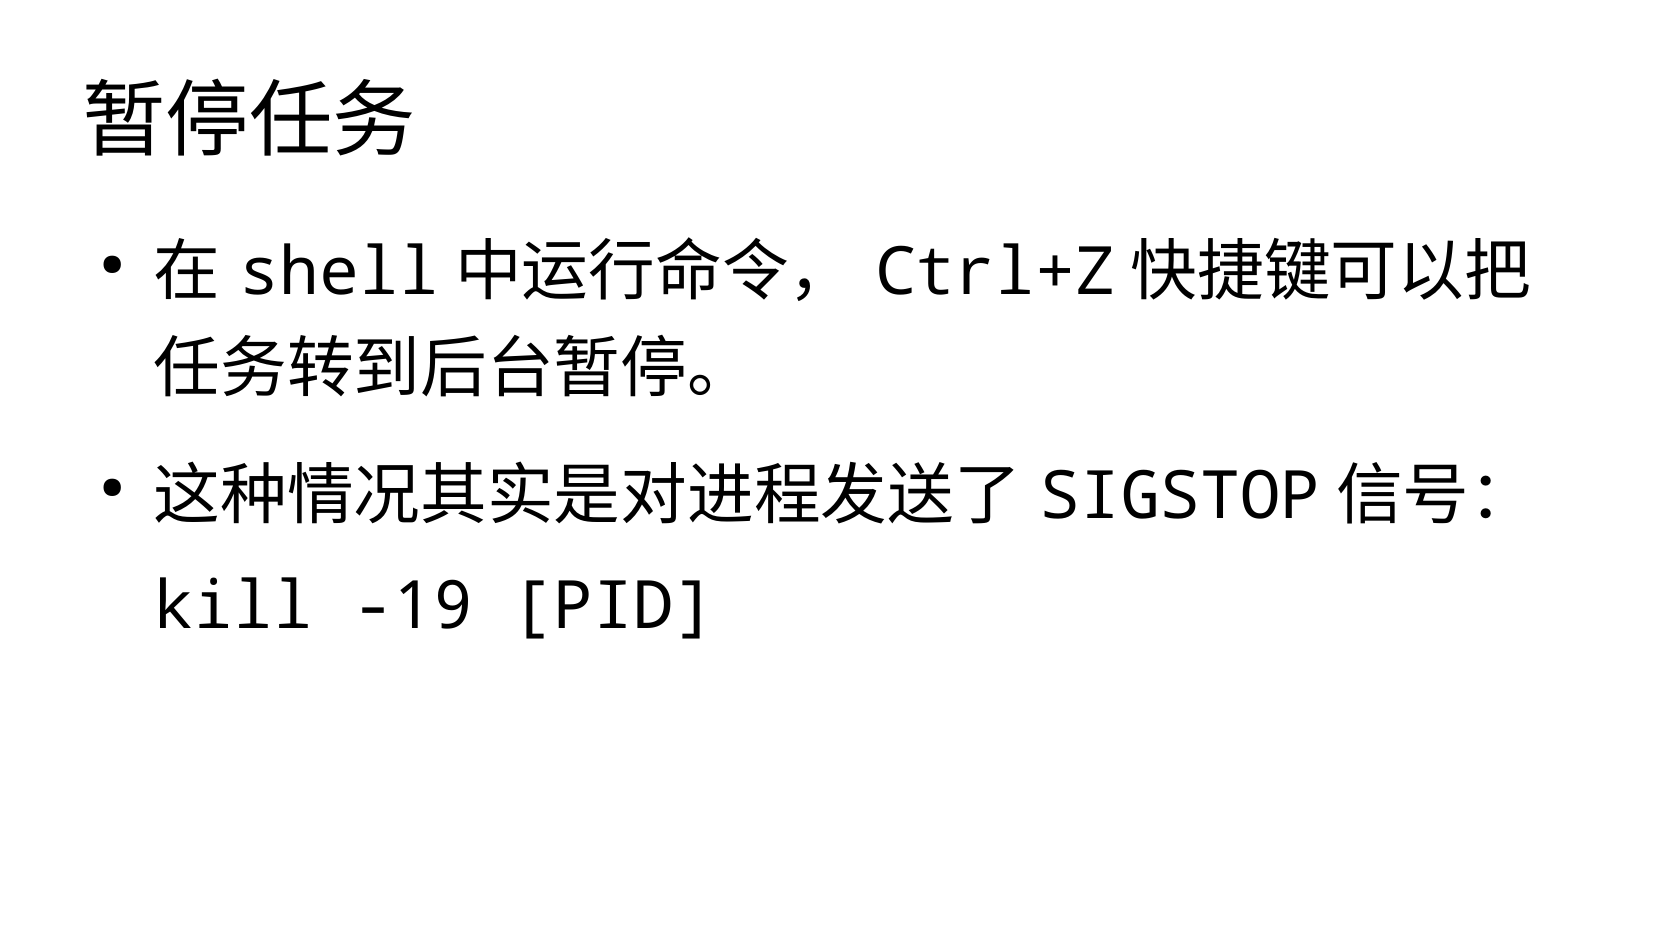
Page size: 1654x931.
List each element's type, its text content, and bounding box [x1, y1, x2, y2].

list 在shell中运行命令，Ctrl+Z快捷键可以把任务转到后台暂停。 这种情况其实是对进程发送了SIGSTOP信号： kill -19 [PID] [82, 217, 1571, 758]
title 暂停任务 [82, 37, 1571, 189]
